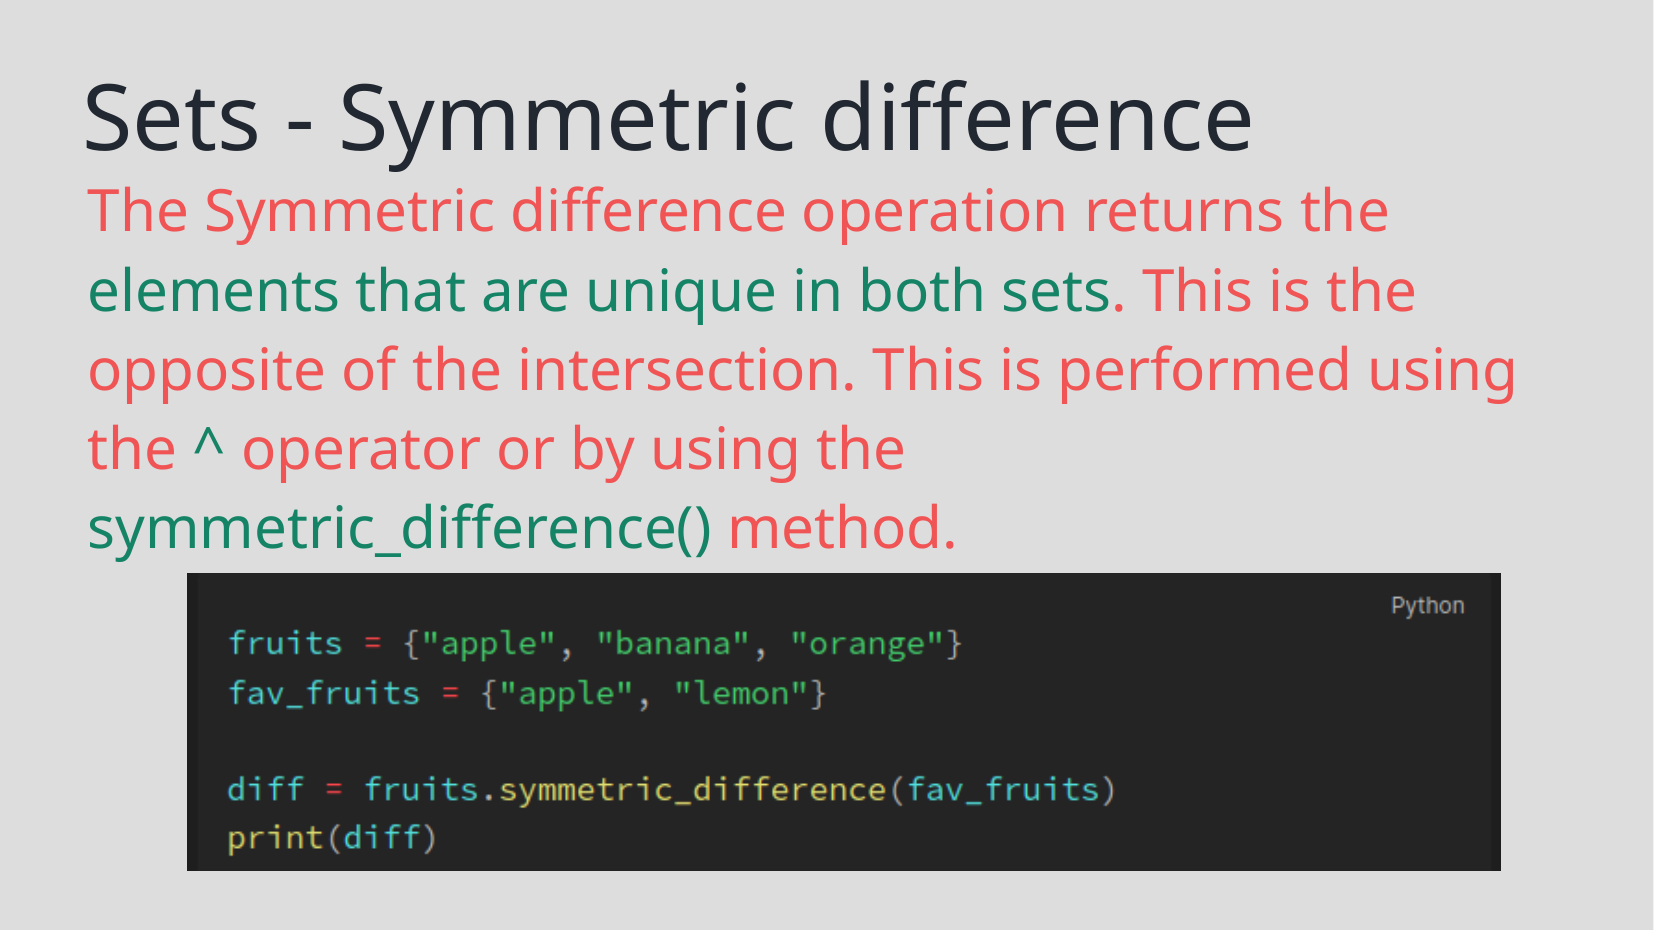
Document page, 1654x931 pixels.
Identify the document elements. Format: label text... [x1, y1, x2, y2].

picture [187, 573, 1501, 871]
title Sets - Symmetric difference [82, 37, 1538, 162]
text_box The Symmetric difference operation returns the elements that are unique in both sets. This is the opposite of the intersection. This is performed using the ^ operator or by using the symmetric_difference() method. [37, 162, 1538, 601]
